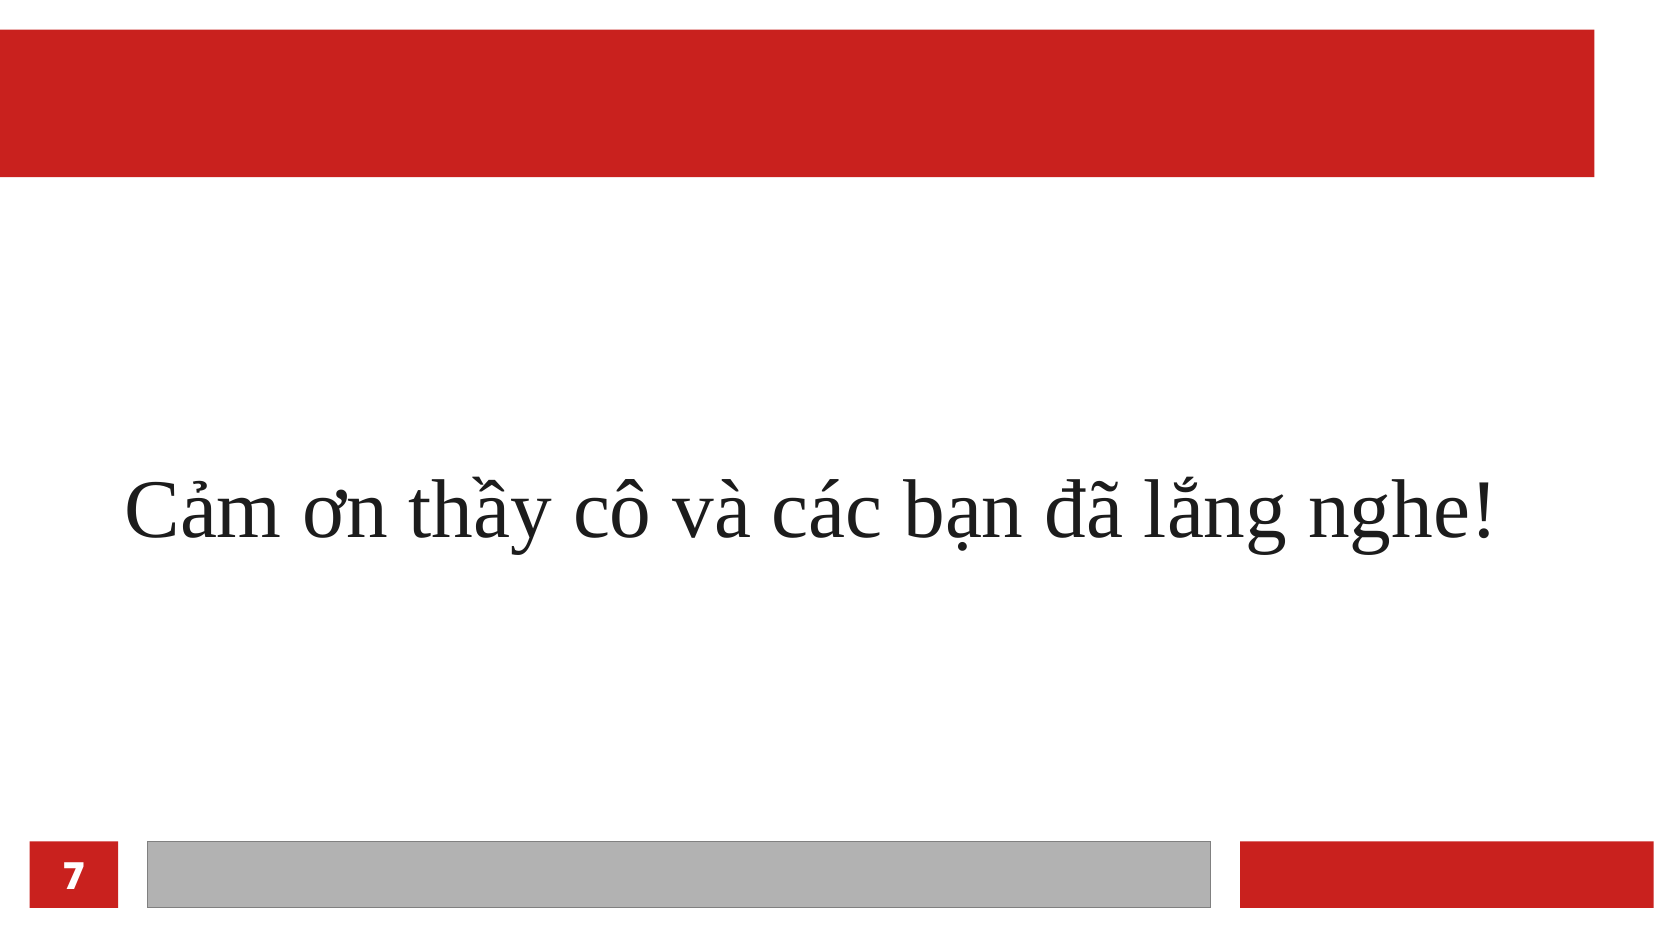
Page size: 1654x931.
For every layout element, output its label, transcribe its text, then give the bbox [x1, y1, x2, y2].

subtitle Cảm ơn thầy cô và các bạn đã lắng nghe! [59, 221, 1565, 798]
